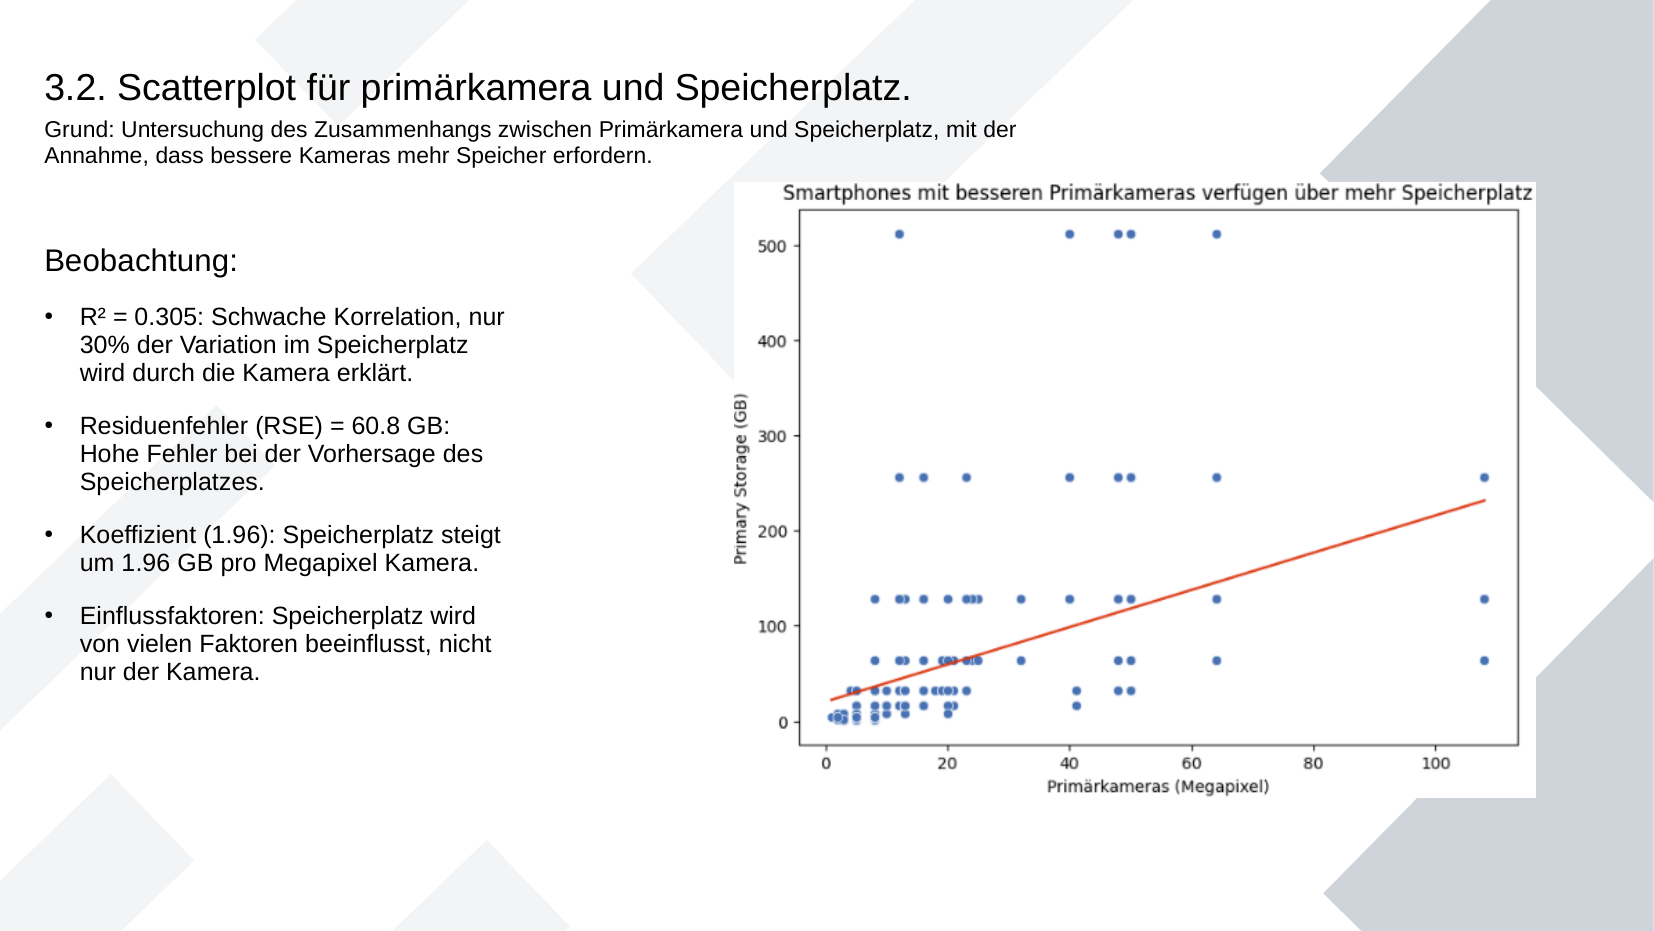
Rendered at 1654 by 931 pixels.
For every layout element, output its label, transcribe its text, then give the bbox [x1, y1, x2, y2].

text_box 3.2. Scatterplot für primärkamera und Speicherplatz. [29, 59, 1066, 111]
picture [734, 182, 1536, 798]
text_box Grund: Untersuchung des Zusammenhangs zwischen Primärkamera und Speicherplatz, mit der Annahme, dass bessere Kameras mehr Speicher erfordern. [29, 111, 1066, 515]
text_box Beobachtung: R² = 0.305: Schwache Korrelation, nur 30% der Variation im Speicherplatz wird durch die Kamera erklärt. Residuenfehler (RSE) = 60.8 GB: Hohe Fehler bei der Vorhersage des Speicherplatzes. Koeffizient (1.96): Speicherplatz steigt um 1.96 GB pro Megapixel Kamera. Einflussfaktoren: Speicherplatz wird von vielen Faktoren beeinflusst, nicht nur der Kamera. [29, 236, 532, 916]
